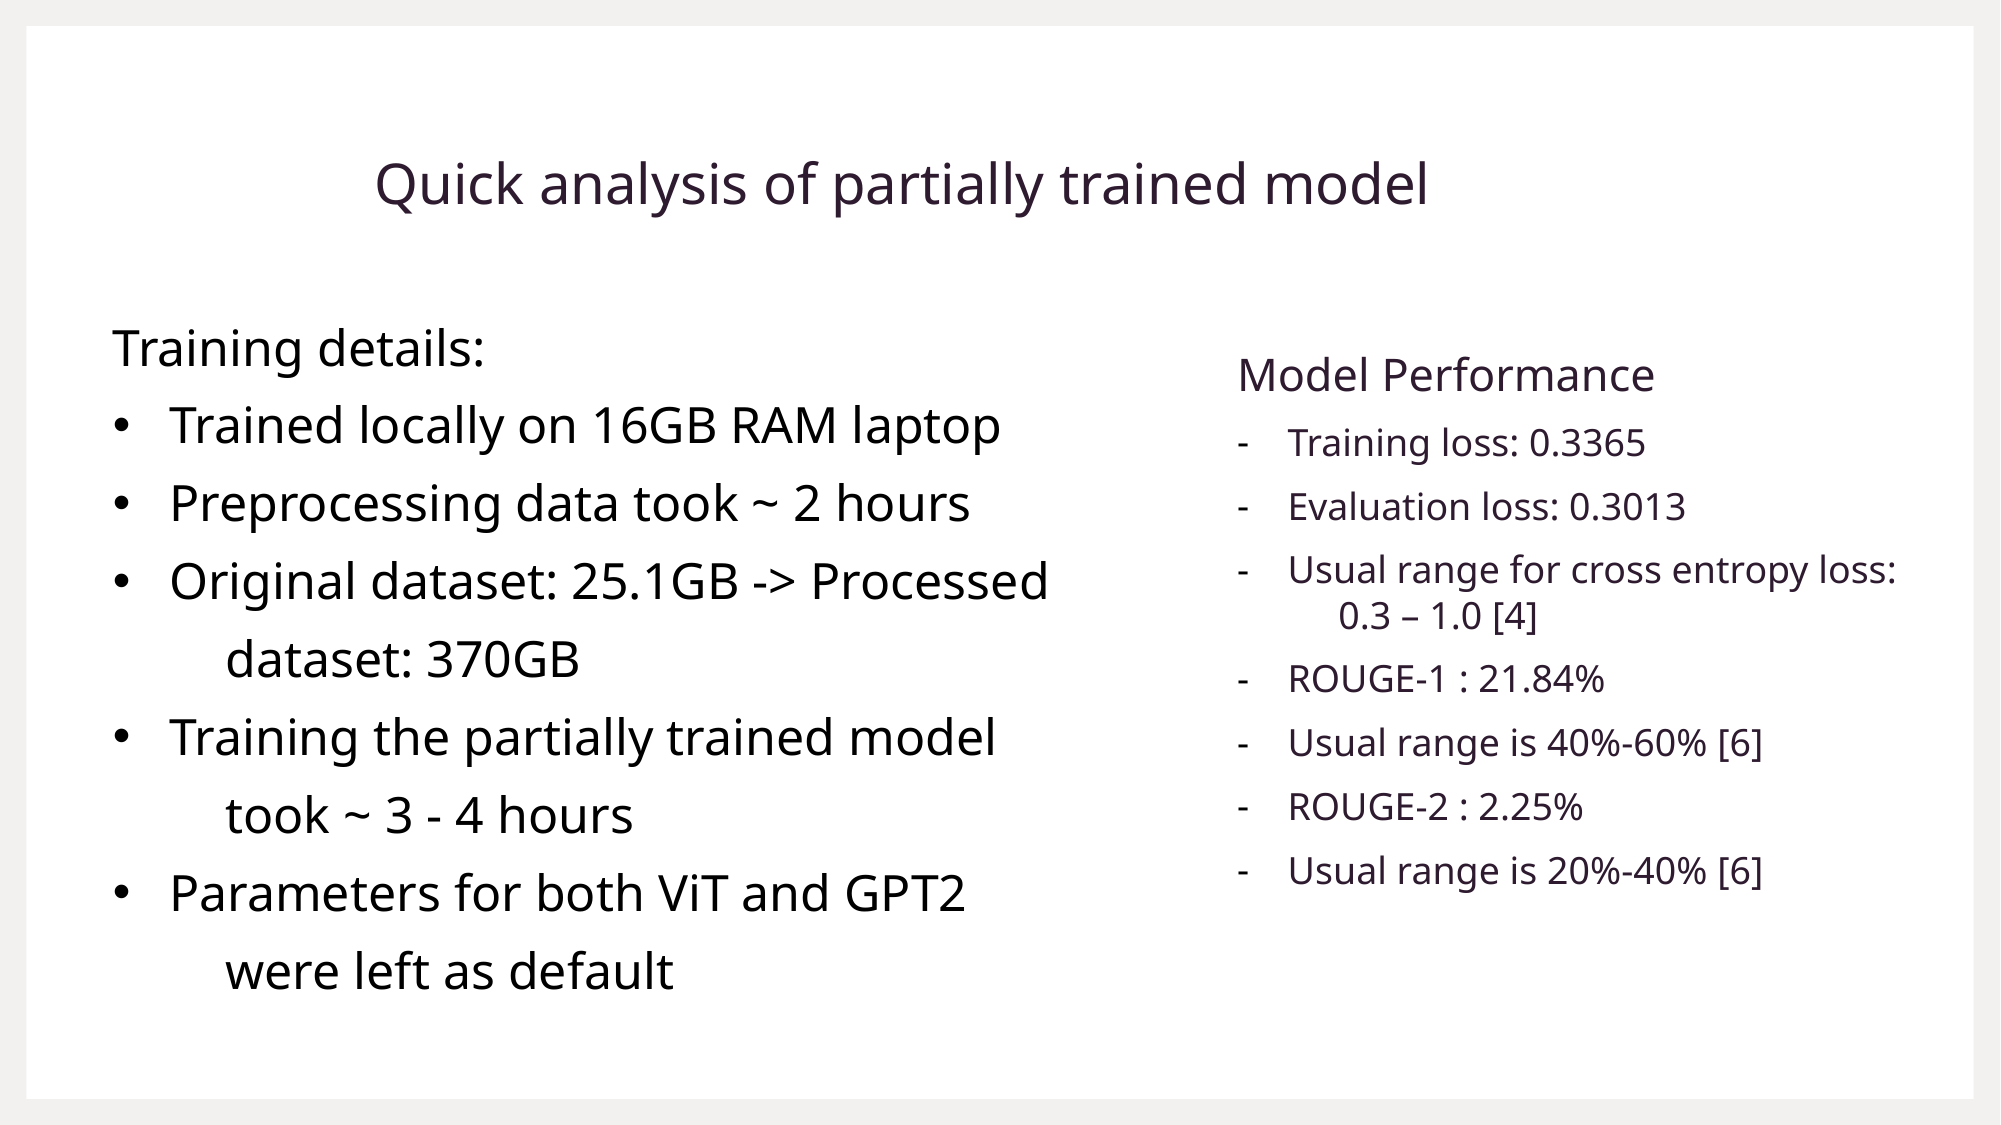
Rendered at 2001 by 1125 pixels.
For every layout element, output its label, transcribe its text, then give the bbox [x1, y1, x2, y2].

list Model Performance Training loss: 0.3365 Evaluation loss: 0.3013 Usual range for cross entropy loss: 0.3 – 1.0 [4] ROUGE-1 : 21.84% Usual range is 40%-60% [6] ROUGE-2 : 2.25% Usual range is 20%-40% [6] [1222, 338, 1940, 904]
text_box Training details: Trained locally on 16GB RAM laptop Preprocessing data took ~ 2 hours Original dataset: 25.1GB -> Processed dataset: 370GB Training the partially trained model took ~ 3 - 4 hours Parameters for both ViT and GPT2 were left as default [97, 290, 1091, 1060]
title Quick analysis of partially trained model [359, 96, 1641, 224]
